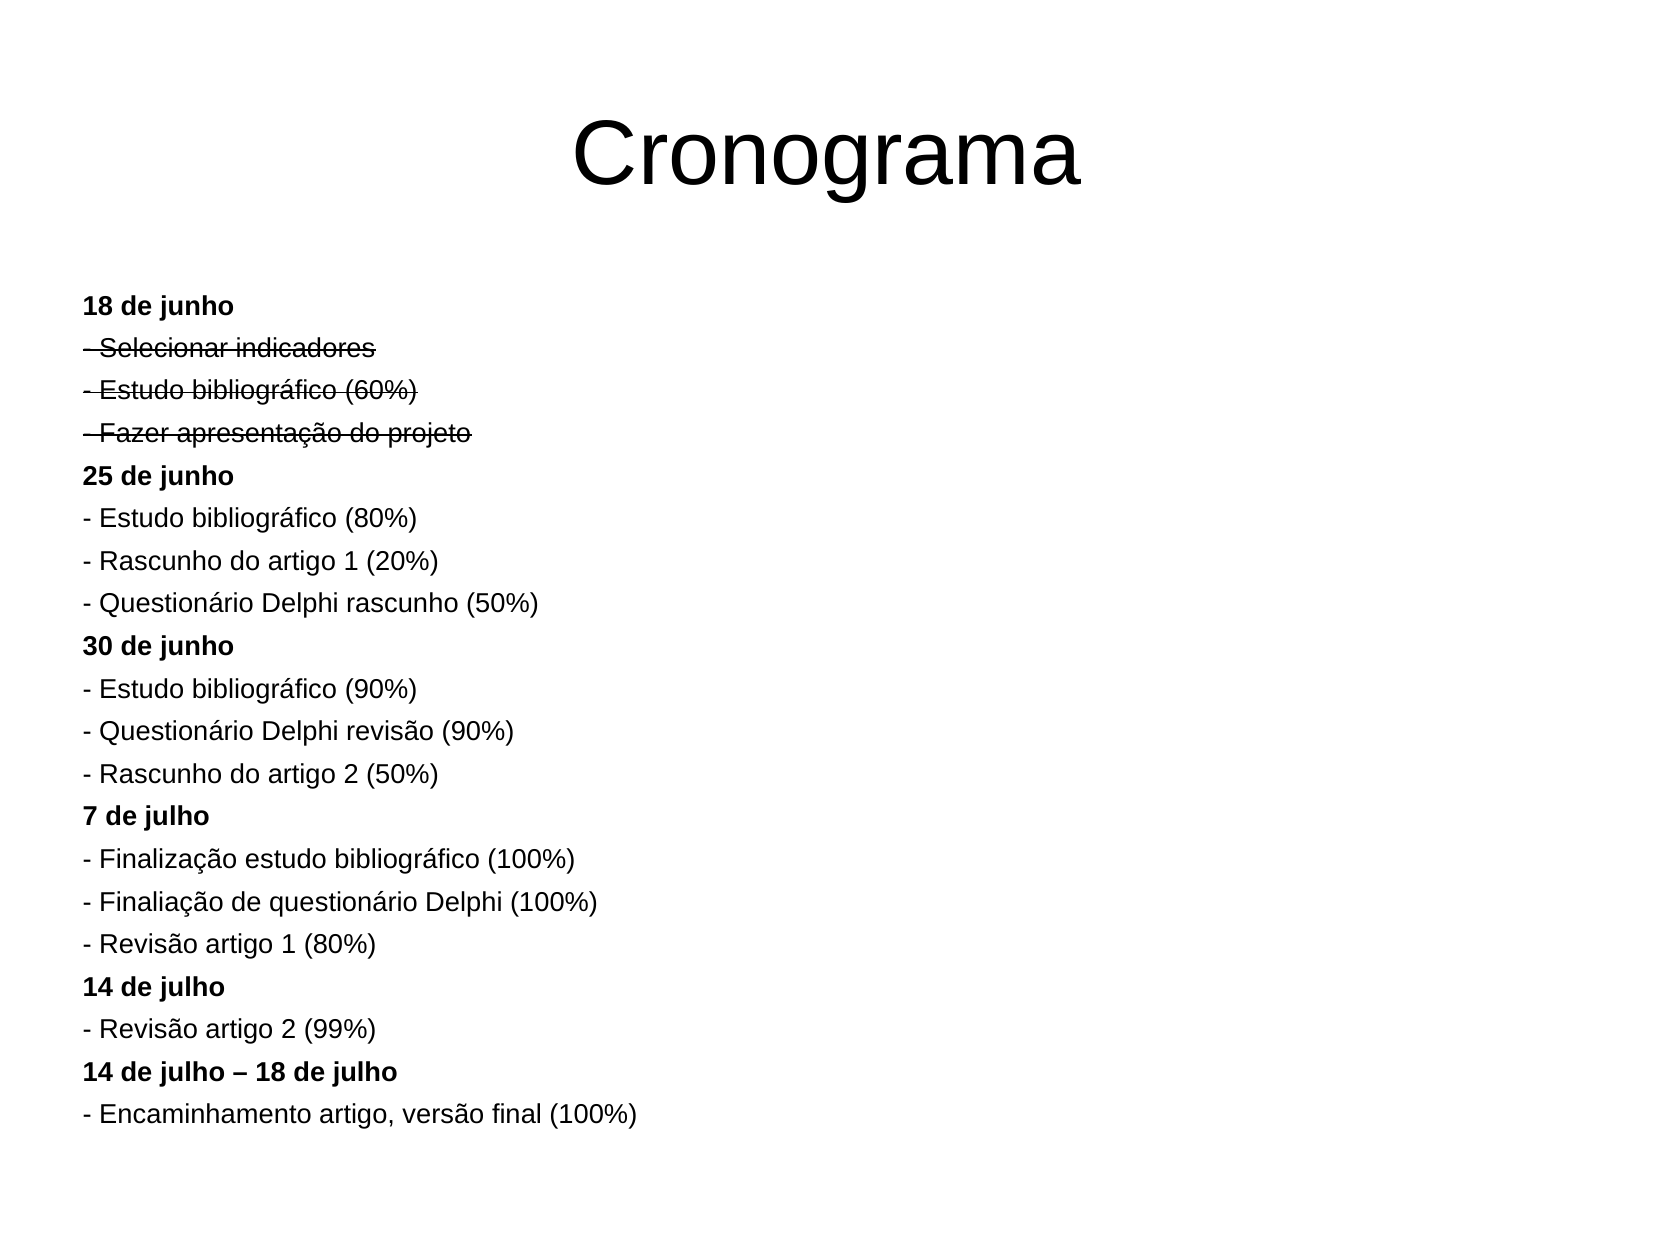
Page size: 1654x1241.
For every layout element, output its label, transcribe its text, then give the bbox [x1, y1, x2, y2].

list 18 de junho - Selecionar indicadores - Estudo bibliográfico (60%) - Fazer apresentação do projeto 25 de junho - Estudo bibliográfico (80%) - Rascunho do artigo 1 (20%) - Questionário Delphi rascunho (50%) 30 de junho - Estudo bibliográfico (90%) - Questionário Delphi revisão (90%) - Rascunho do artigo 2 (50%) 7 de julho - Finalização estudo bibliográfico (100%) - Finaliação de questionário Delphi (100%) - Revisão artigo 1 (80%) 14 de julho - Revisão artigo 2 (99%) 14 de julho – 18 de julho - Encaminhamento artigo, versão final (100%) [82, 290, 1571, 1141]
title Cronograma [82, 49, 1571, 257]
